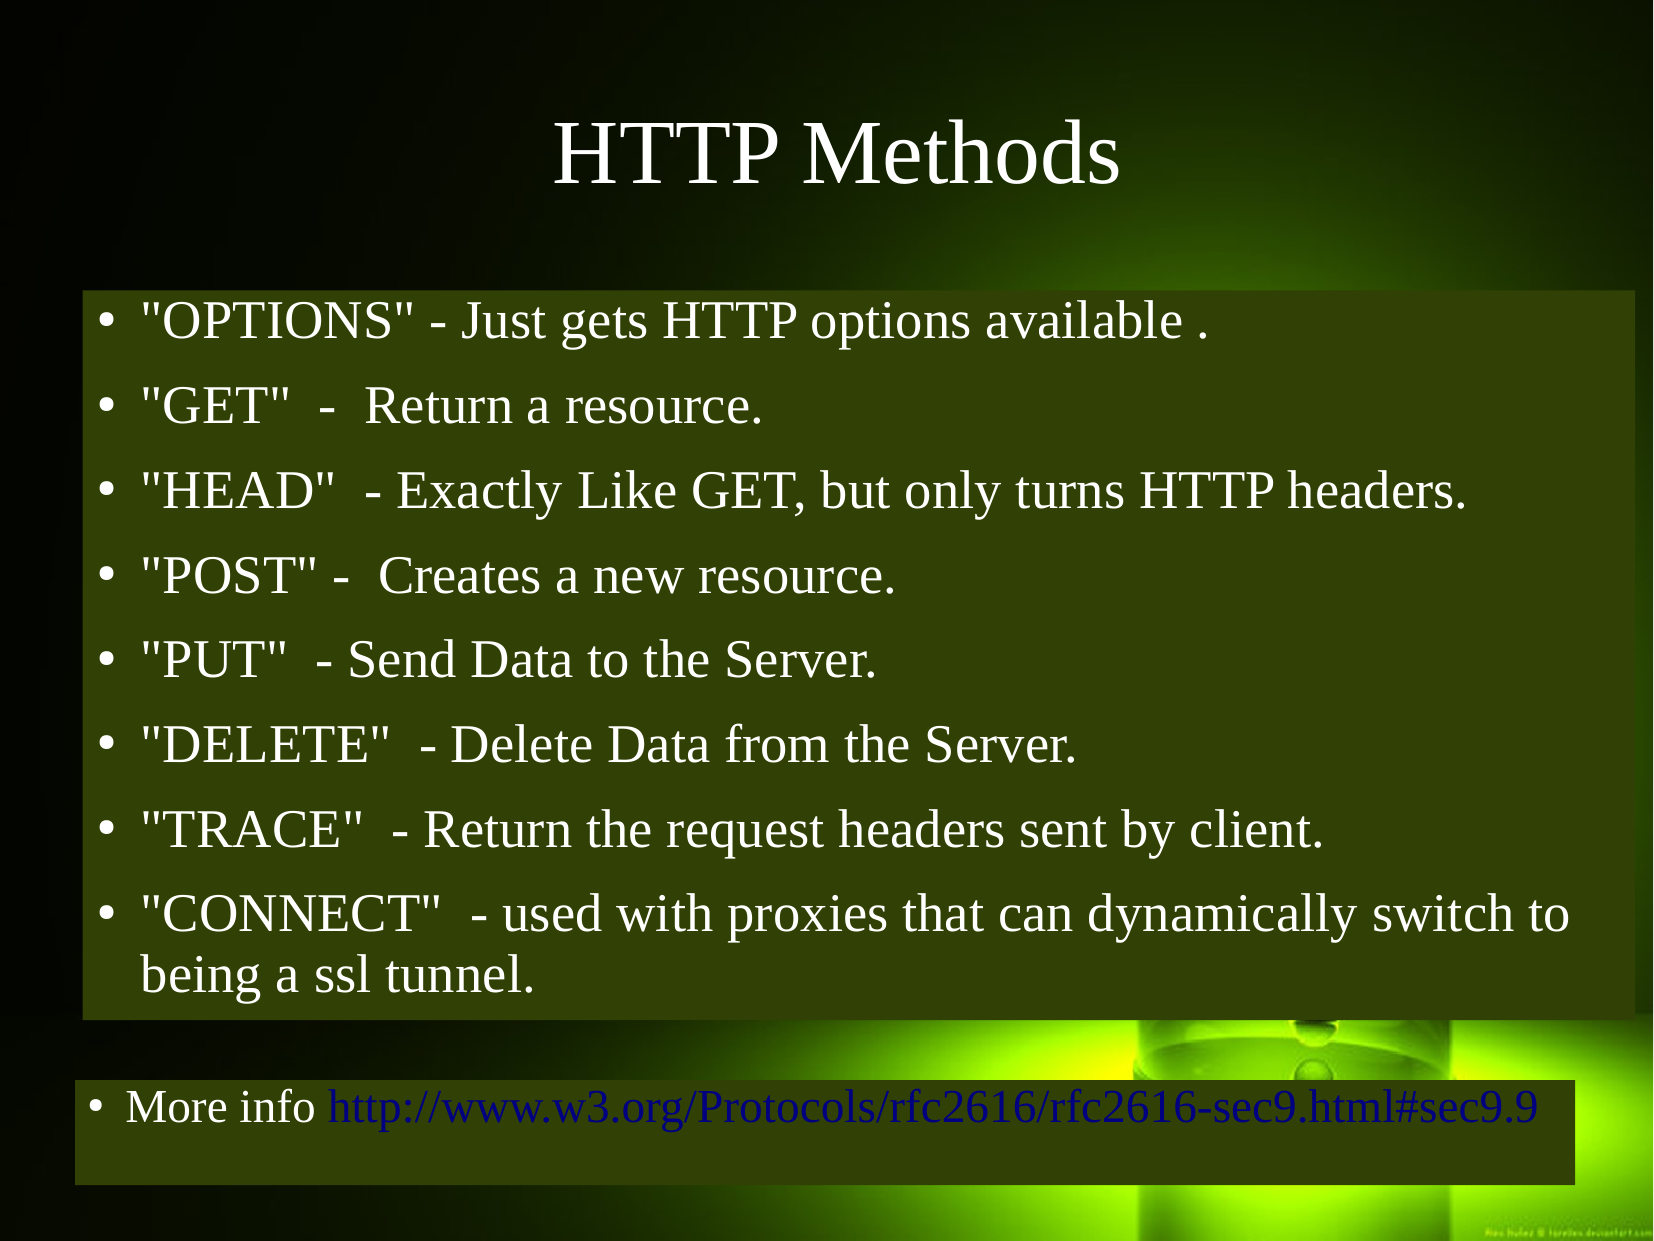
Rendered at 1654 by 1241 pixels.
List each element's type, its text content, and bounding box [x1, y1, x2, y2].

title HTTP Methods [82, 49, 1571, 257]
picture [0, 0, 1654, 1241]
list "OPTIONS" - Just gets HTTP options available . "GET" - Return a resource. "HEAD" - Exactly Like GET, but only turns HTTP headers. "POST" - Creates a new resource. "PUT" - Send Data to the Server. "DELETE" - Delete Data from the Server. "TRACE" - Return the request headers sent by client. "CONNECT" - used with proxies that can dynamically switch to being a ssl tunnel. [82, 290, 1636, 1021]
list More info http://www.w3.org/Protocols/rfc2616/rfc2616-sec9.html#sec9.9 [75, 1080, 1576, 1186]
